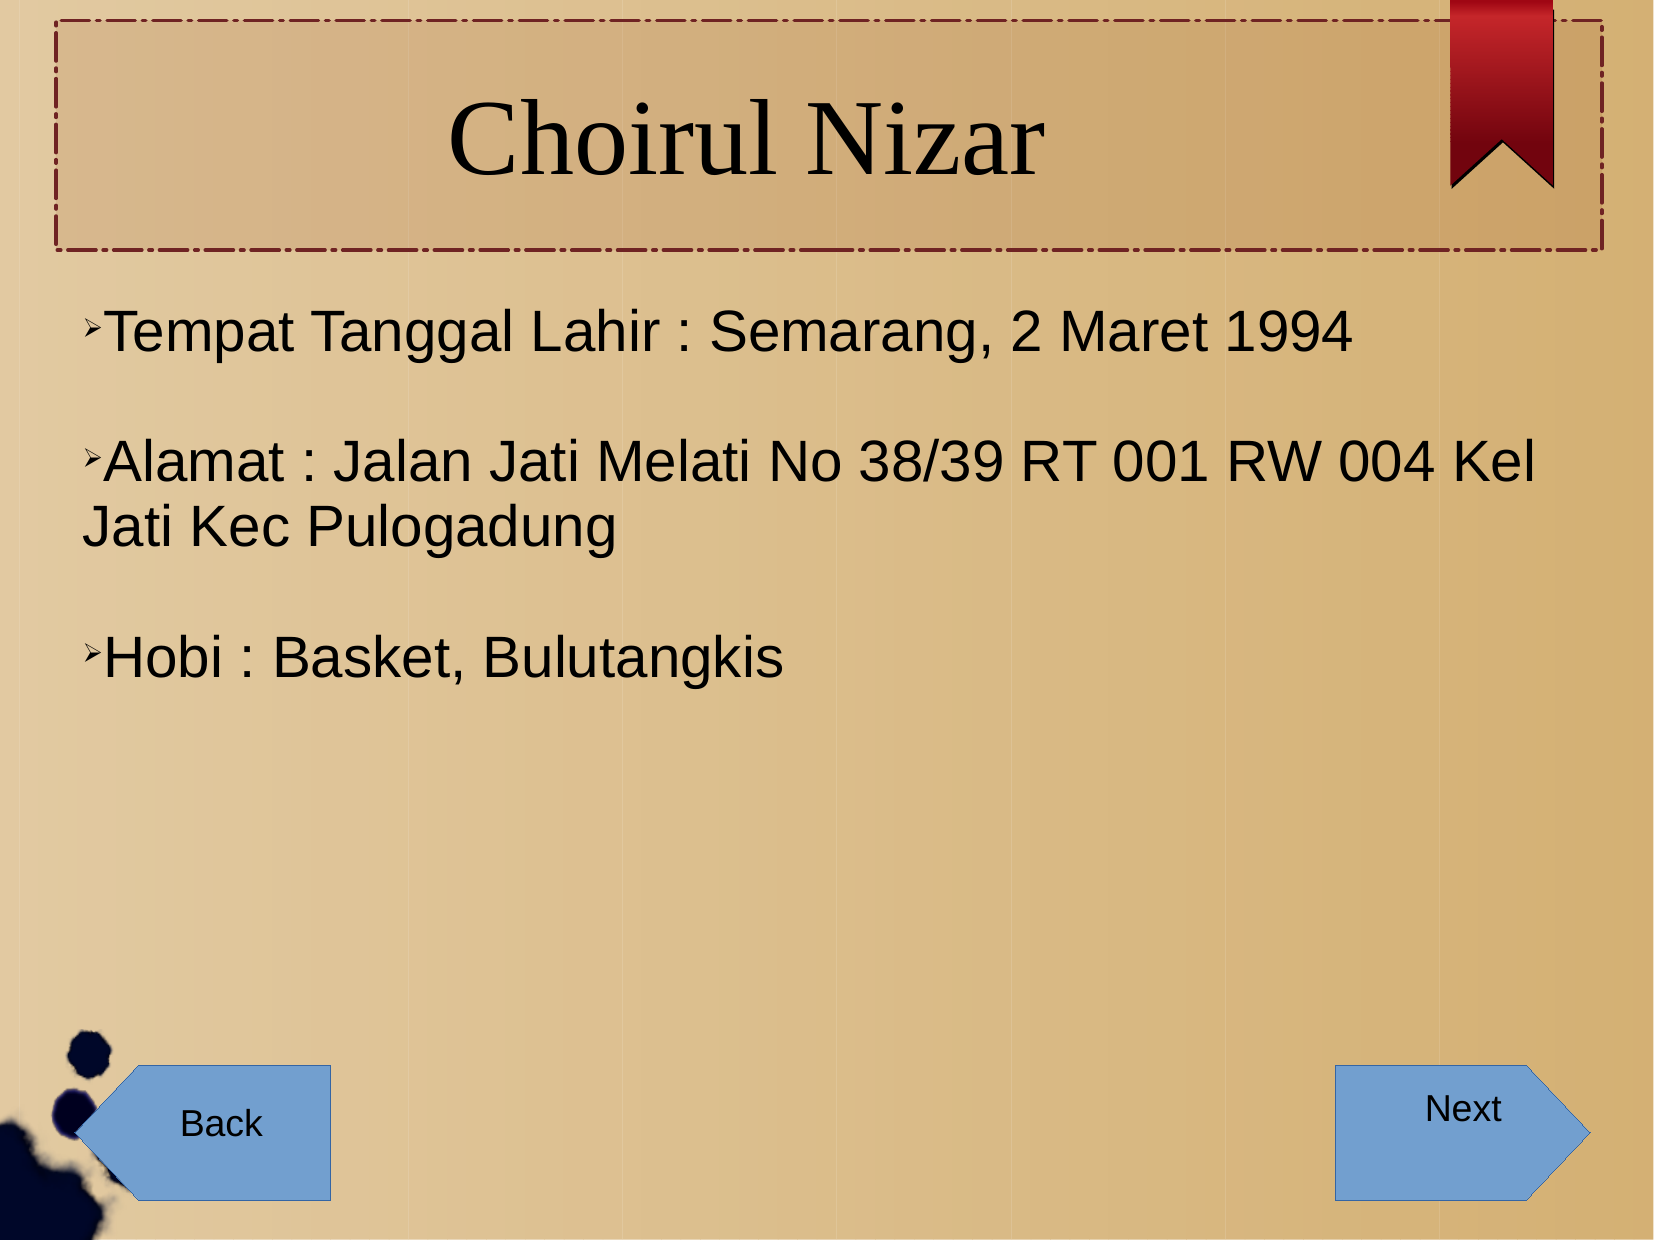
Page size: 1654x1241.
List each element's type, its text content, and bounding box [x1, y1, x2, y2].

text_box Back [165, 1095, 301, 1152]
text_box [74, 1065, 331, 1201]
title Choirul Nizar [82, 47, 1412, 229]
subtitle Tempat Tanggal Lahir : Semarang, 2 Maret 1994 Alamat : Jalan Jati Melati No 38/39 RT 001 RW 004 Kel Jati Kec Pulogadung Hobi : Basket, Bulutangkis [82, 299, 1571, 1019]
text_box [1335, 1065, 1591, 1201]
text_box Next [1410, 1080, 1531, 1137]
